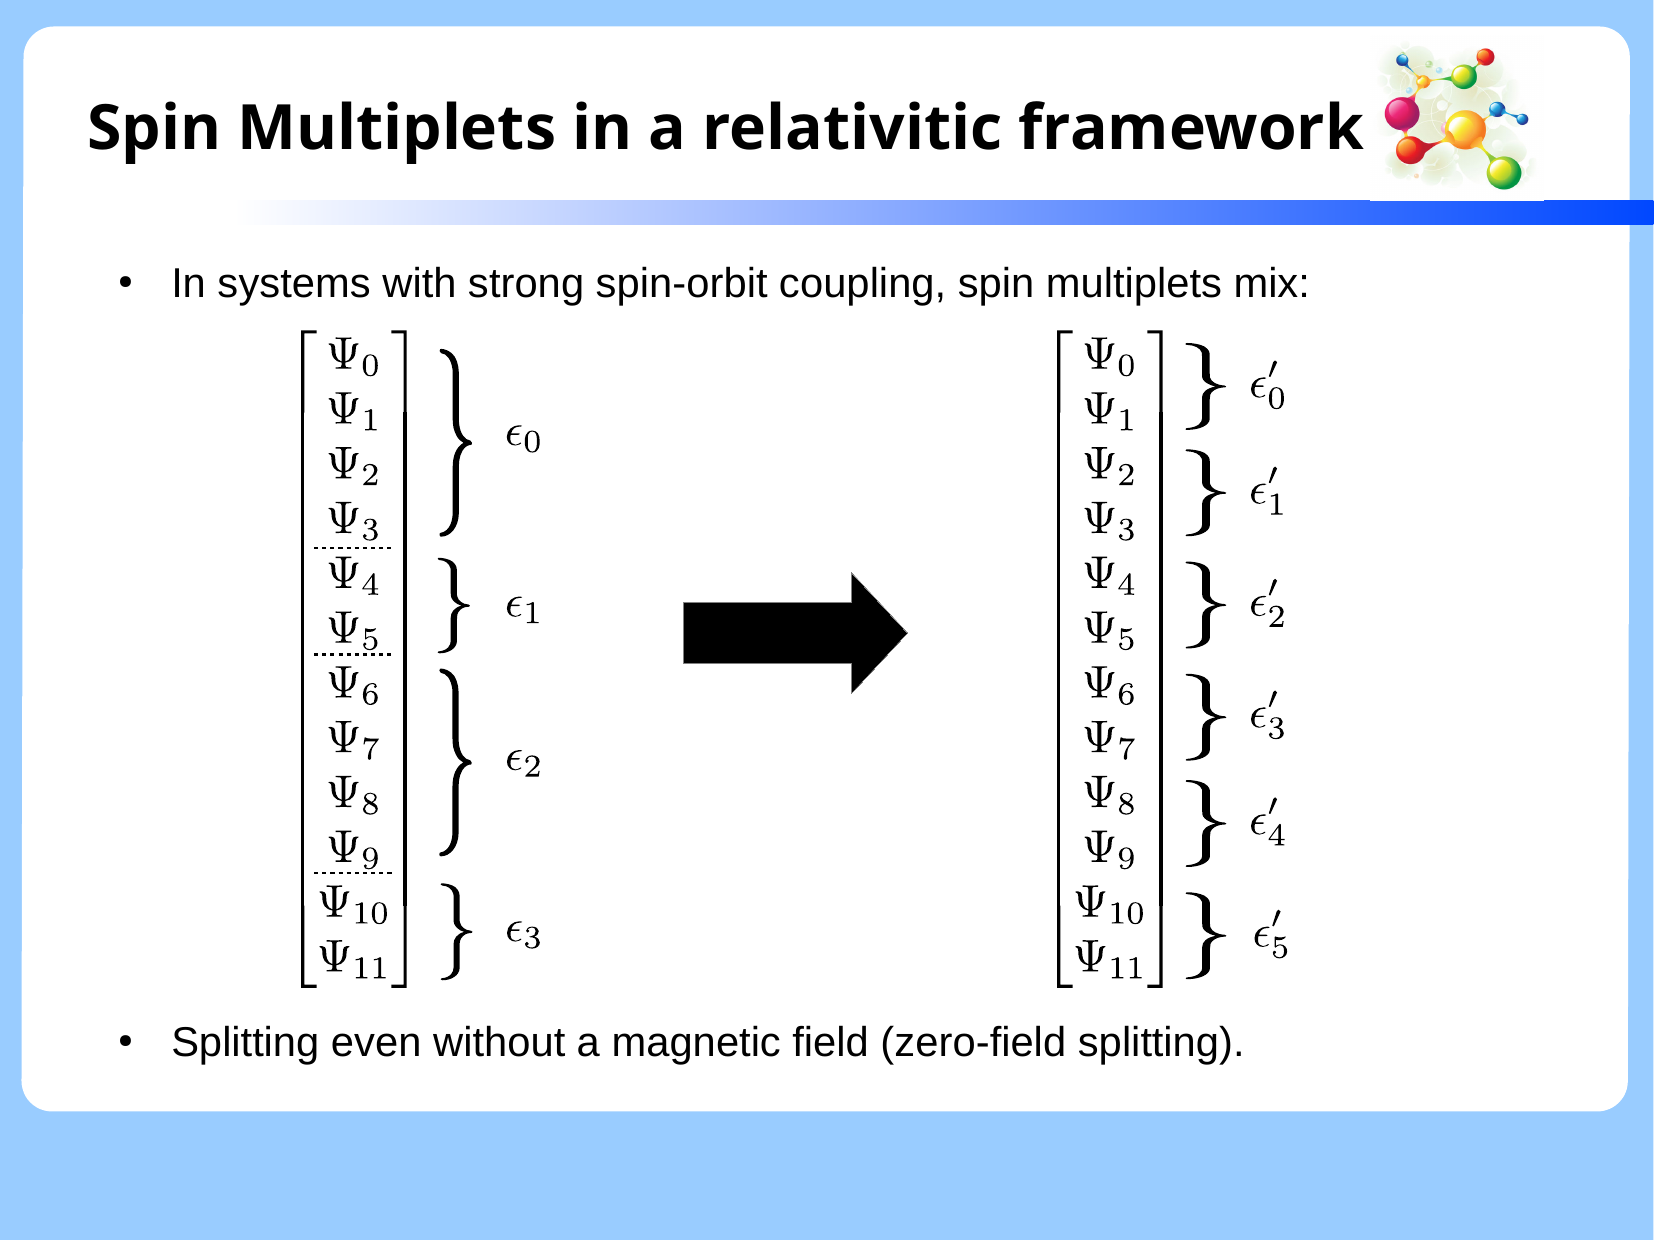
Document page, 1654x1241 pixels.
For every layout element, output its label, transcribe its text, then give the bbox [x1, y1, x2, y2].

text_box [1084, 337, 1115, 369]
text_box [1084, 611, 1115, 643]
text_box [1118, 683, 1134, 706]
text_box [1084, 447, 1115, 479]
text_box [1118, 573, 1135, 595]
text_box [1120, 409, 1133, 431]
text_box [1111, 902, 1124, 924]
text_box [1248, 797, 1286, 846]
text_box [1118, 792, 1134, 815]
title Spin Multiplets in a relativitic framework [82, 49, 1370, 224]
text_box [1177, 673, 1235, 761]
text_box [432, 668, 479, 857]
text_box [1177, 892, 1235, 980]
text_box [1084, 830, 1115, 862]
text_box [1177, 780, 1235, 867]
text_box [1177, 449, 1235, 537]
text_box [1057, 330, 1073, 988]
text_box [1084, 775, 1115, 808]
text_box [1084, 666, 1115, 698]
text_box [1118, 518, 1134, 541]
text_box [504, 750, 542, 777]
text_box [1084, 392, 1115, 424]
text_box [683, 572, 908, 694]
text_box [1252, 909, 1290, 959]
text_box [1127, 902, 1143, 925]
text_box [433, 348, 479, 537]
text_box [431, 557, 477, 654]
text_box [286, 330, 422, 988]
text_box [1248, 578, 1286, 627]
text_box [504, 596, 542, 624]
text_box [1111, 957, 1124, 979]
text_box [1119, 628, 1134, 651]
text_box [1177, 342, 1235, 430]
text_box [1248, 690, 1286, 740]
text_box [1075, 940, 1106, 972]
list In systems with strong spin-orbit coupling, spin multiplets mix: Splitting even without a magnetic field (zero-field splitting). [100, 259, 1435, 1096]
picture [1370, 35, 1544, 201]
text_box [1248, 466, 1286, 515]
text_box [1147, 330, 1163, 988]
text_box [1118, 847, 1134, 870]
text_box [1084, 556, 1115, 588]
text_box [1119, 737, 1135, 760]
text_box [1177, 561, 1235, 649]
text_box [1075, 885, 1106, 917]
text_box [1129, 957, 1142, 979]
text_box [1119, 463, 1134, 486]
text_box [504, 921, 542, 949]
text_box [1248, 360, 1286, 410]
text_box [434, 883, 479, 981]
text_box [1118, 354, 1134, 377]
text_box [504, 425, 542, 453]
text_box [1084, 501, 1115, 534]
text_box [1084, 720, 1115, 753]
